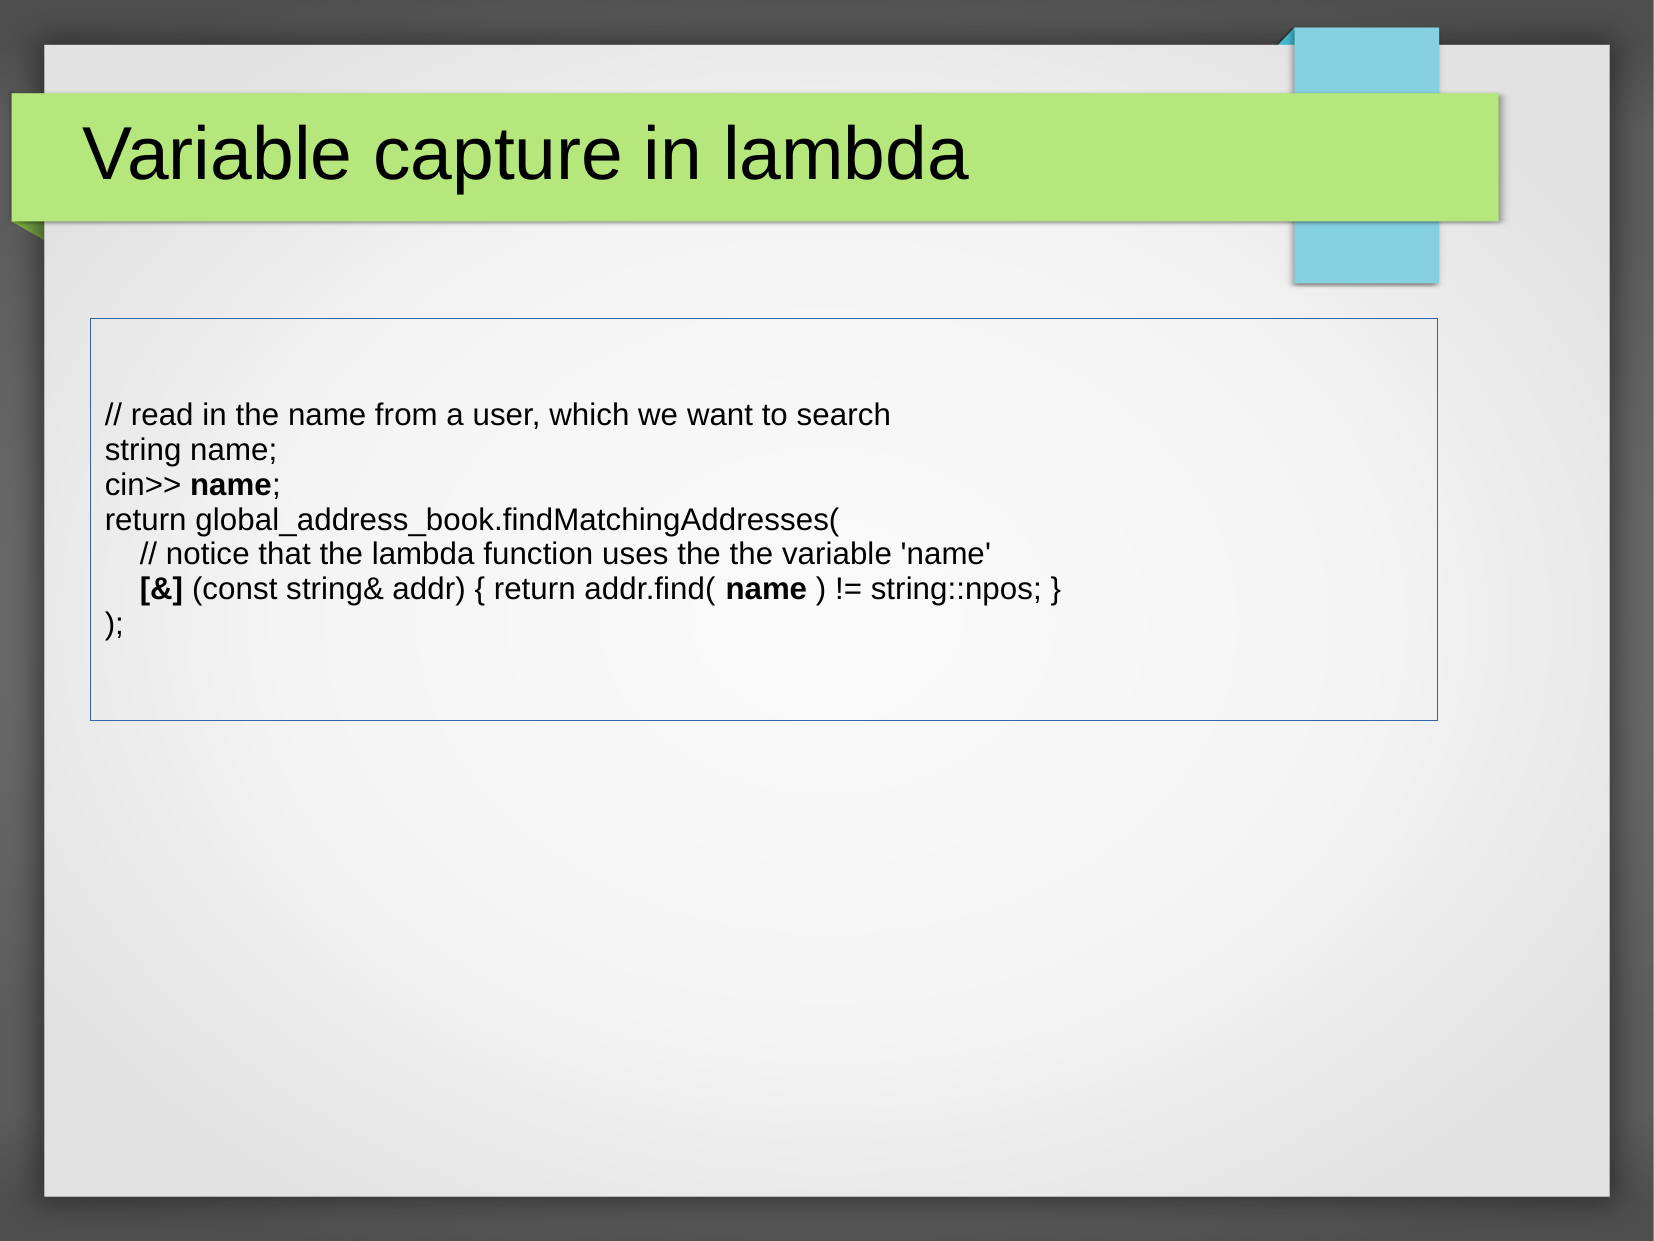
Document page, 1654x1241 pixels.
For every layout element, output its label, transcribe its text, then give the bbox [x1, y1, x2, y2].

text_box // read in the name from a user, which we want to search string name; cin>> name; return global_address_book.findMatchingAddresses( // notice that the lambda function uses the the variable 'name' [&] (const string& addr) { return addr.find( name ) != string::npos; } ); [90, 318, 1438, 721]
title Variable capture in lambda [82, 94, 1264, 213]
picture [0, 0, 1654, 1241]
